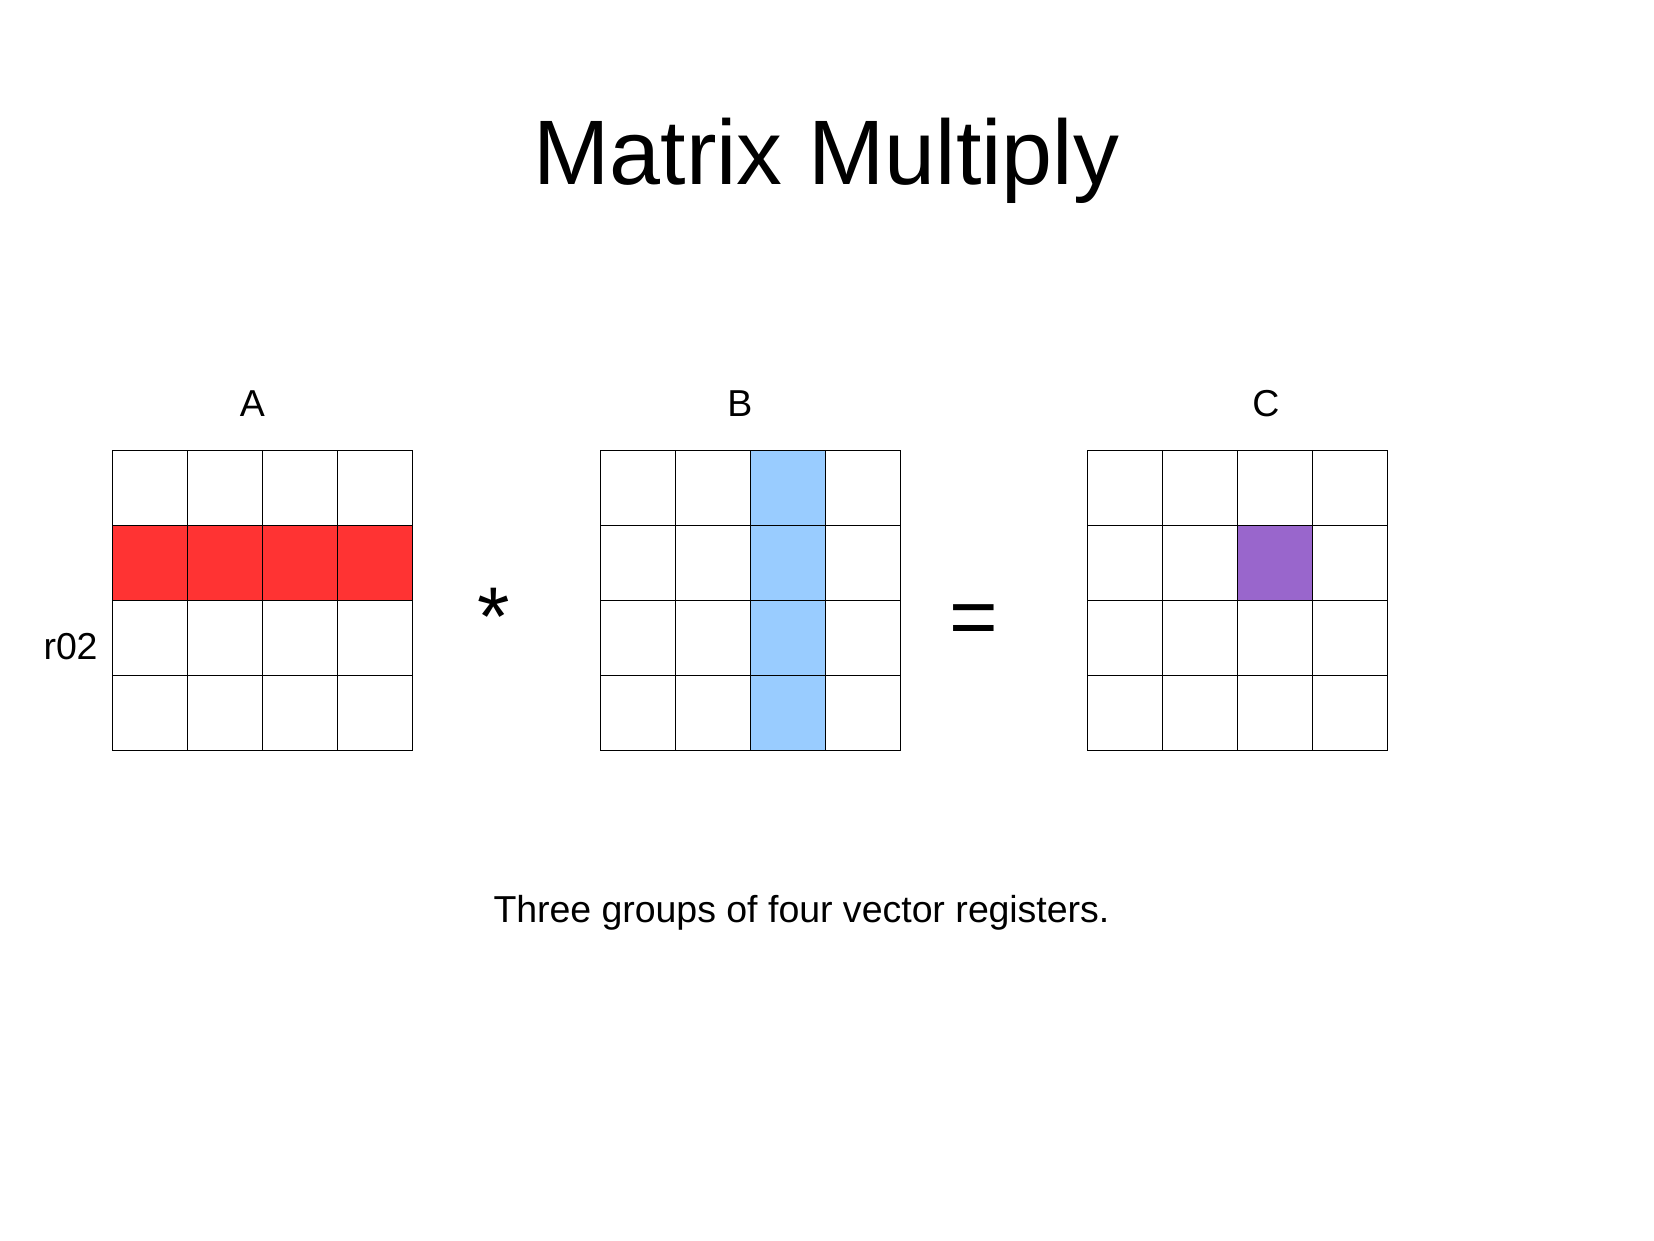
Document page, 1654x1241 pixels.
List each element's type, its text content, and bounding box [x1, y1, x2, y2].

text_box r02 [28, 618, 113, 901]
text_box [1087, 450, 1388, 751]
text_box Three groups of four vector registers. [478, 880, 1126, 938]
text_box B [712, 375, 768, 432]
text_box [112, 450, 413, 751]
text_box C [1237, 375, 1295, 432]
text_box [600, 450, 901, 751]
title Matrix Multiply [82, 49, 1571, 257]
text_box A [225, 375, 280, 432]
text_box * [462, 562, 526, 703]
text_box = [934, 562, 1013, 703]
